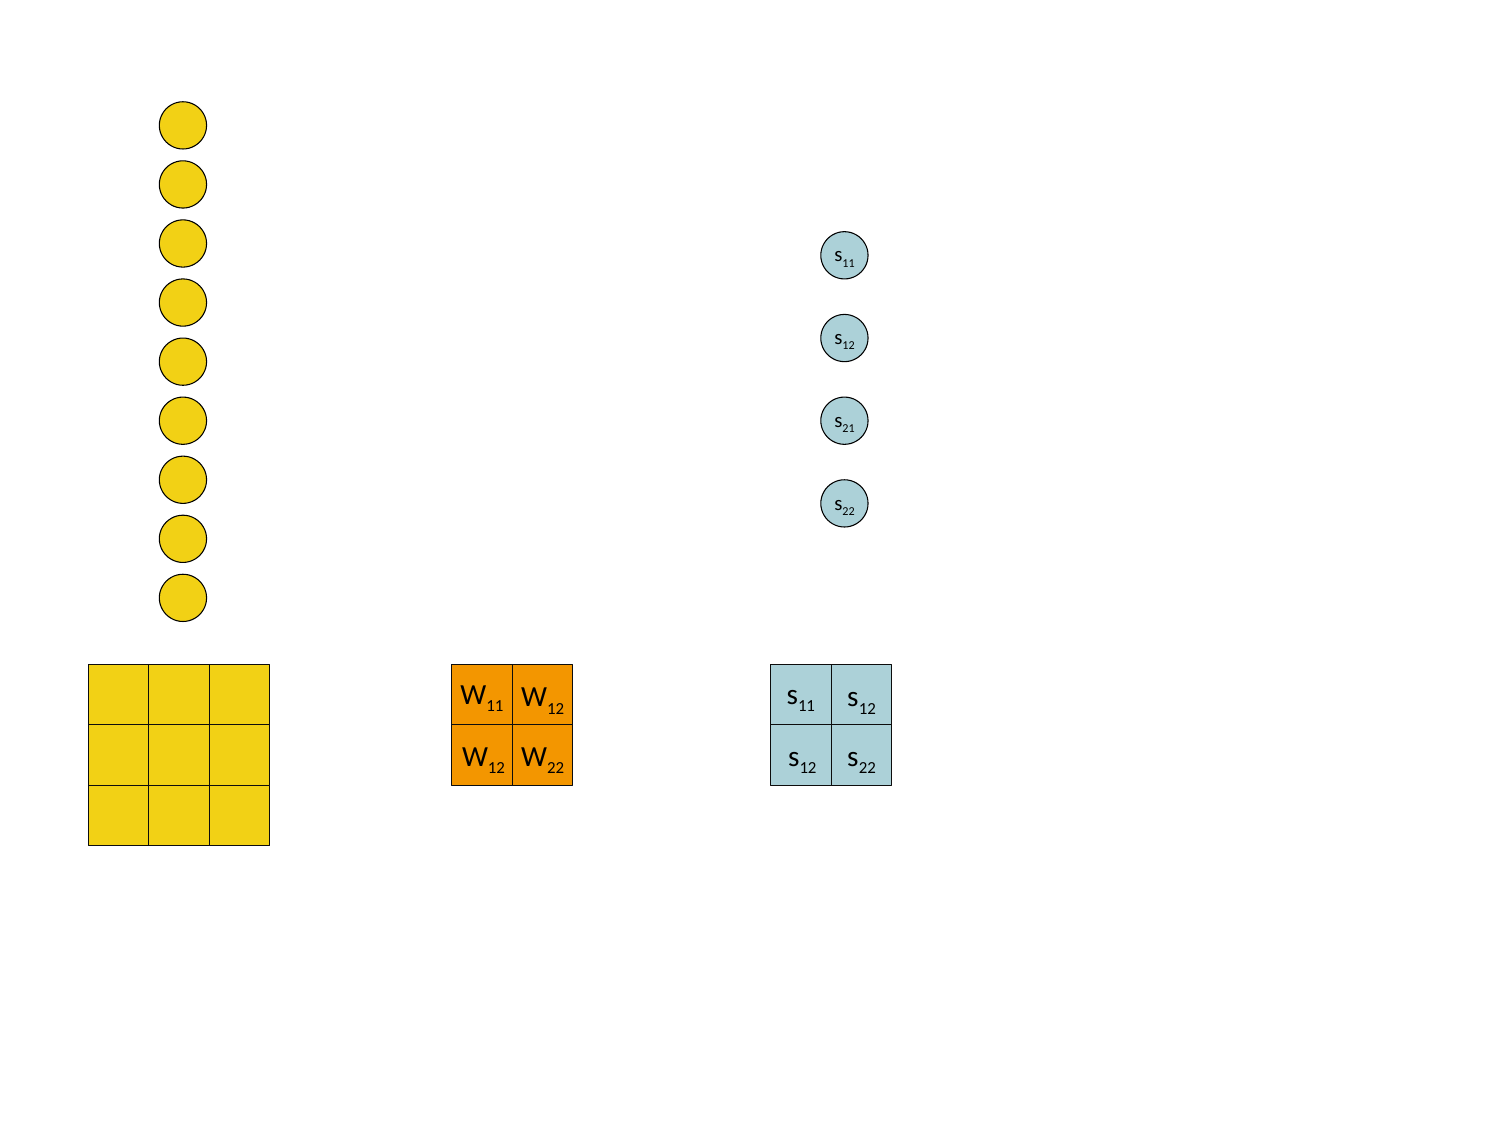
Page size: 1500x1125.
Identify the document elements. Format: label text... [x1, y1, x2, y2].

text_box [159, 456, 207, 504]
text_box [159, 574, 207, 622]
text_box W22 [512, 724, 573, 786]
text_box [159, 515, 207, 563]
text_box s22 [820, 479, 869, 528]
text_box [159, 338, 207, 386]
text_box [159, 219, 207, 268]
text_box s11 [770, 664, 831, 724]
text_box s21 [820, 397, 869, 445]
text_box s22 [831, 724, 892, 786]
text_box [159, 101, 207, 149]
text_box s12 [820, 314, 869, 362]
text_box W11 [451, 664, 512, 724]
text_box [159, 278, 207, 327]
text_box [88, 664, 270, 846]
text_box s12 [770, 724, 831, 786]
text_box s11 [820, 231, 869, 279]
text_box s12 [831, 664, 892, 724]
text_box W12 [512, 664, 573, 724]
text_box W12 [451, 724, 512, 786]
text_box [159, 397, 207, 445]
text_box [159, 160, 207, 209]
